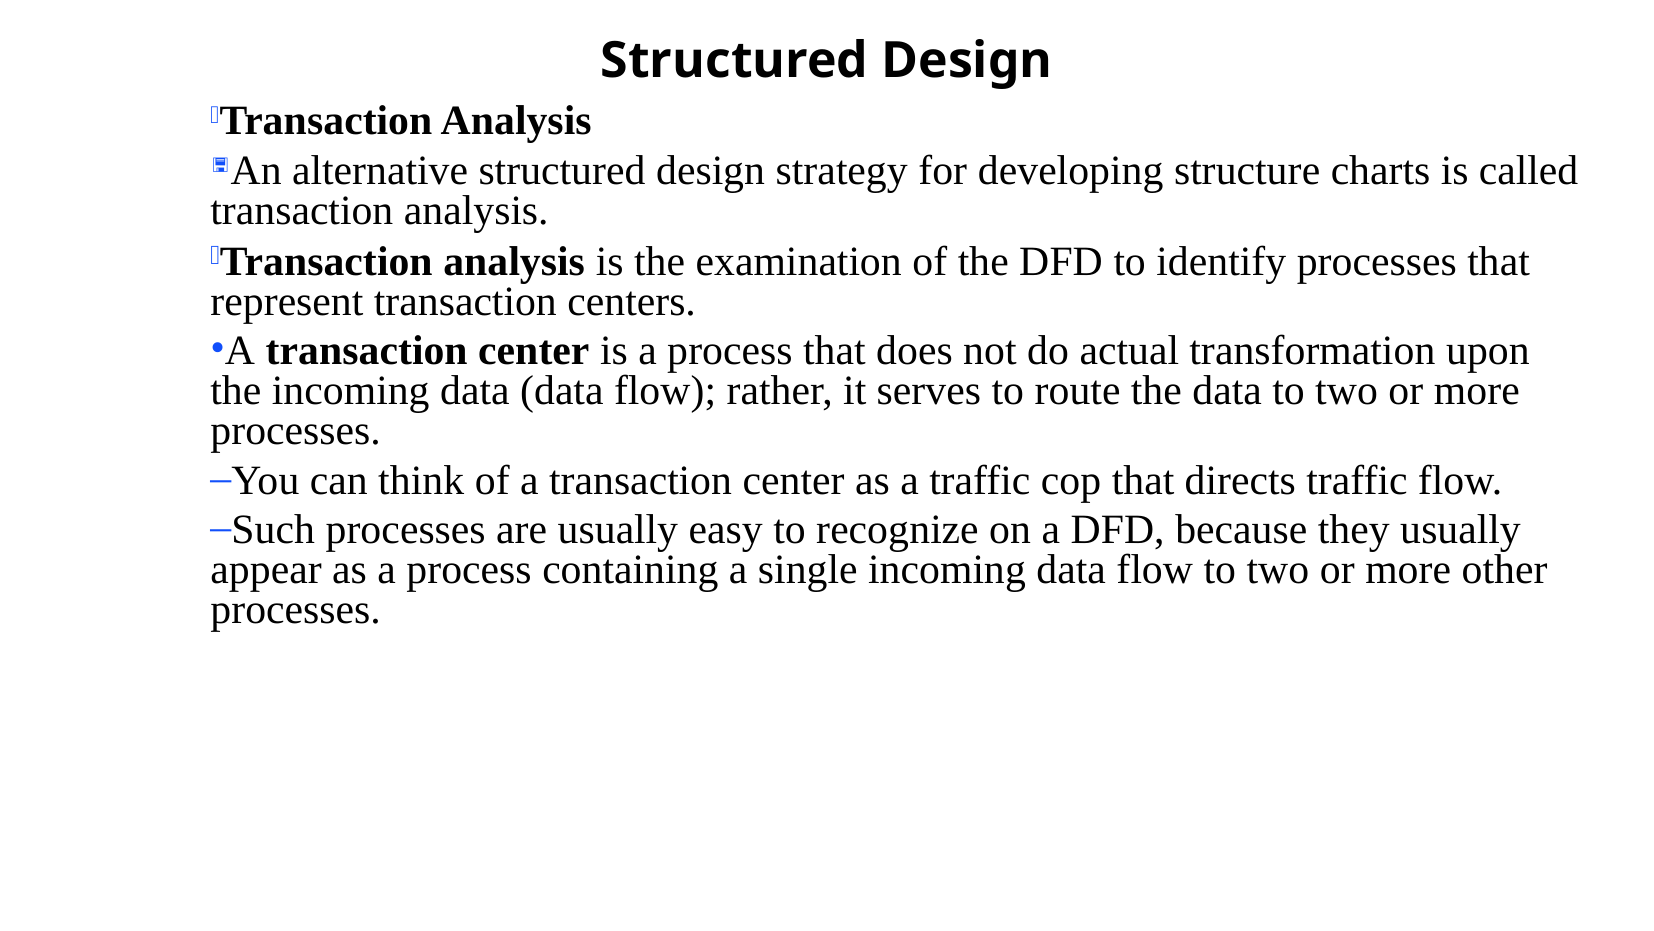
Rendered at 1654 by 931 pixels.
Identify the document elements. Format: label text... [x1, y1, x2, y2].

list Transaction Analysis An alternative structured design strategy for developing structure charts is called transaction analysis. Transaction analysis is the examination of the DFD to identify processes that represent transaction centers. A transaction center is a process that does not do actual transformation upon the incoming data (data flow); rather, it serves to route the data to two or more processes. You can think of a transaction center as a traffic cop that directs traffic flow. Such processes are usually easy to recognize on a DFD, because they usually appear as a process containing a single incoming data flow to two or more other processes. [195, 94, 1601, 695]
title Structured Design [248, 20, 1406, 83]
